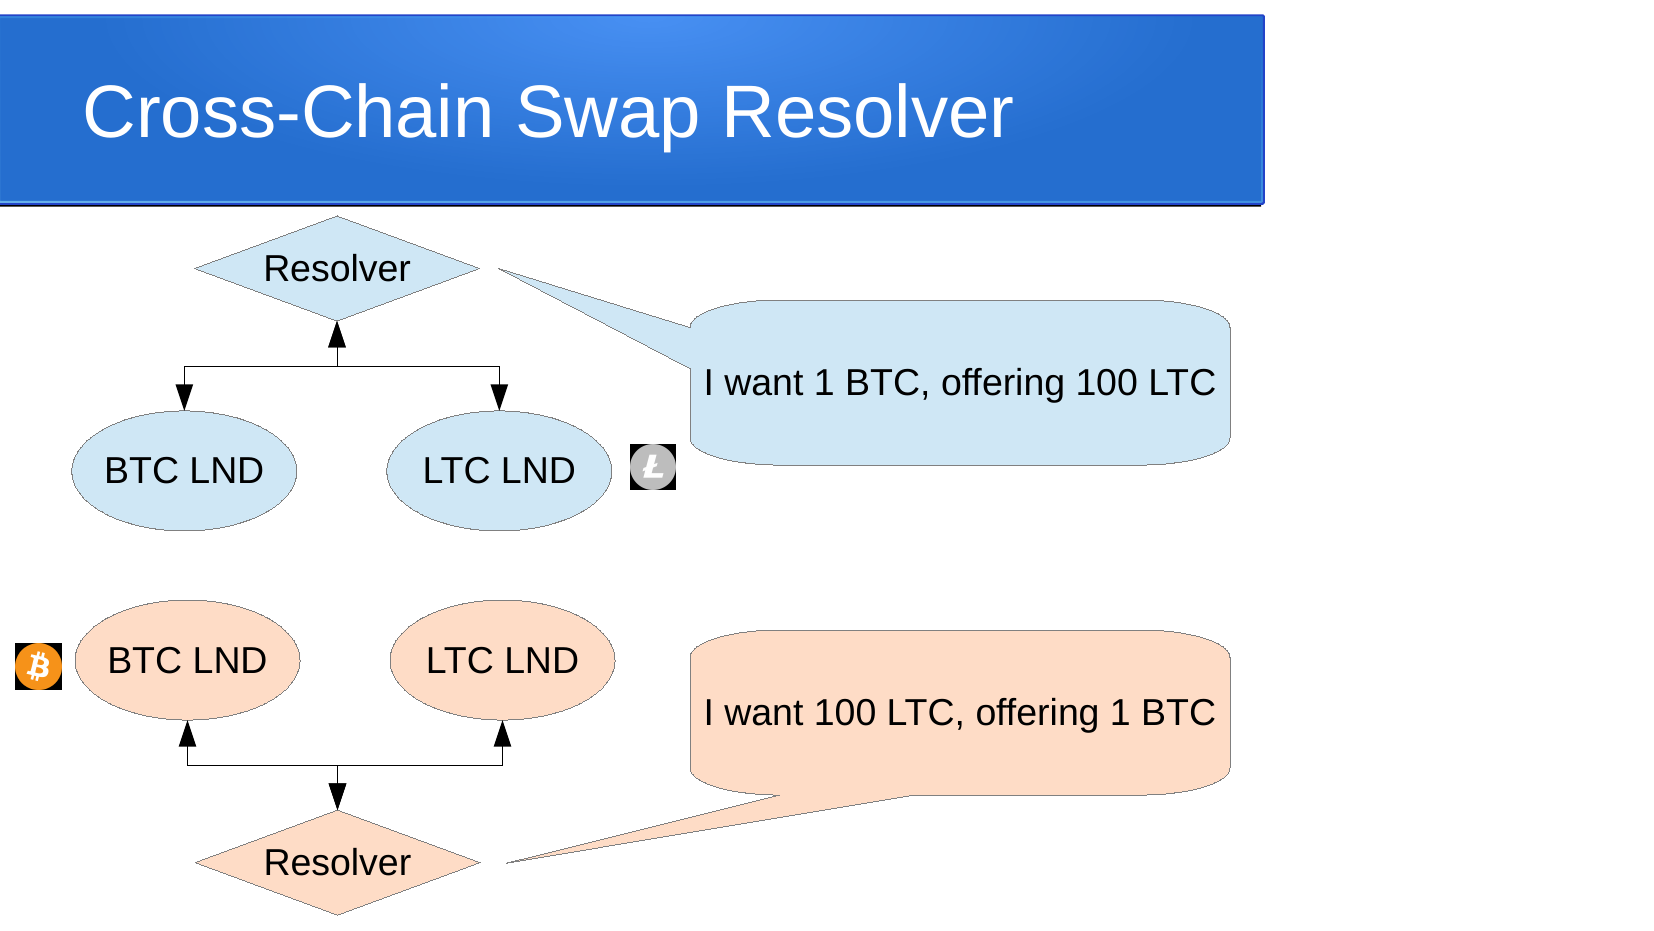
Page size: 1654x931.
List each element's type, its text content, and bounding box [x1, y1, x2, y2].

text_box Resolver [195, 810, 481, 916]
text_box BTC LND [71, 410, 297, 531]
text_box Resolver [194, 215, 480, 321]
picture [630, 444, 676, 490]
title Cross-Chain Swap Resolver [82, 35, 1235, 189]
text_box BTC LND [75, 600, 301, 721]
text_box LTC LND [386, 410, 612, 531]
text_box I want 100 LTC, offering 1 BTC [506, 630, 1231, 864]
text_box I want 1 BTC, offering 100 LTC [498, 268, 1231, 466]
picture [15, 643, 62, 691]
text_box LTC LND [390, 600, 616, 721]
